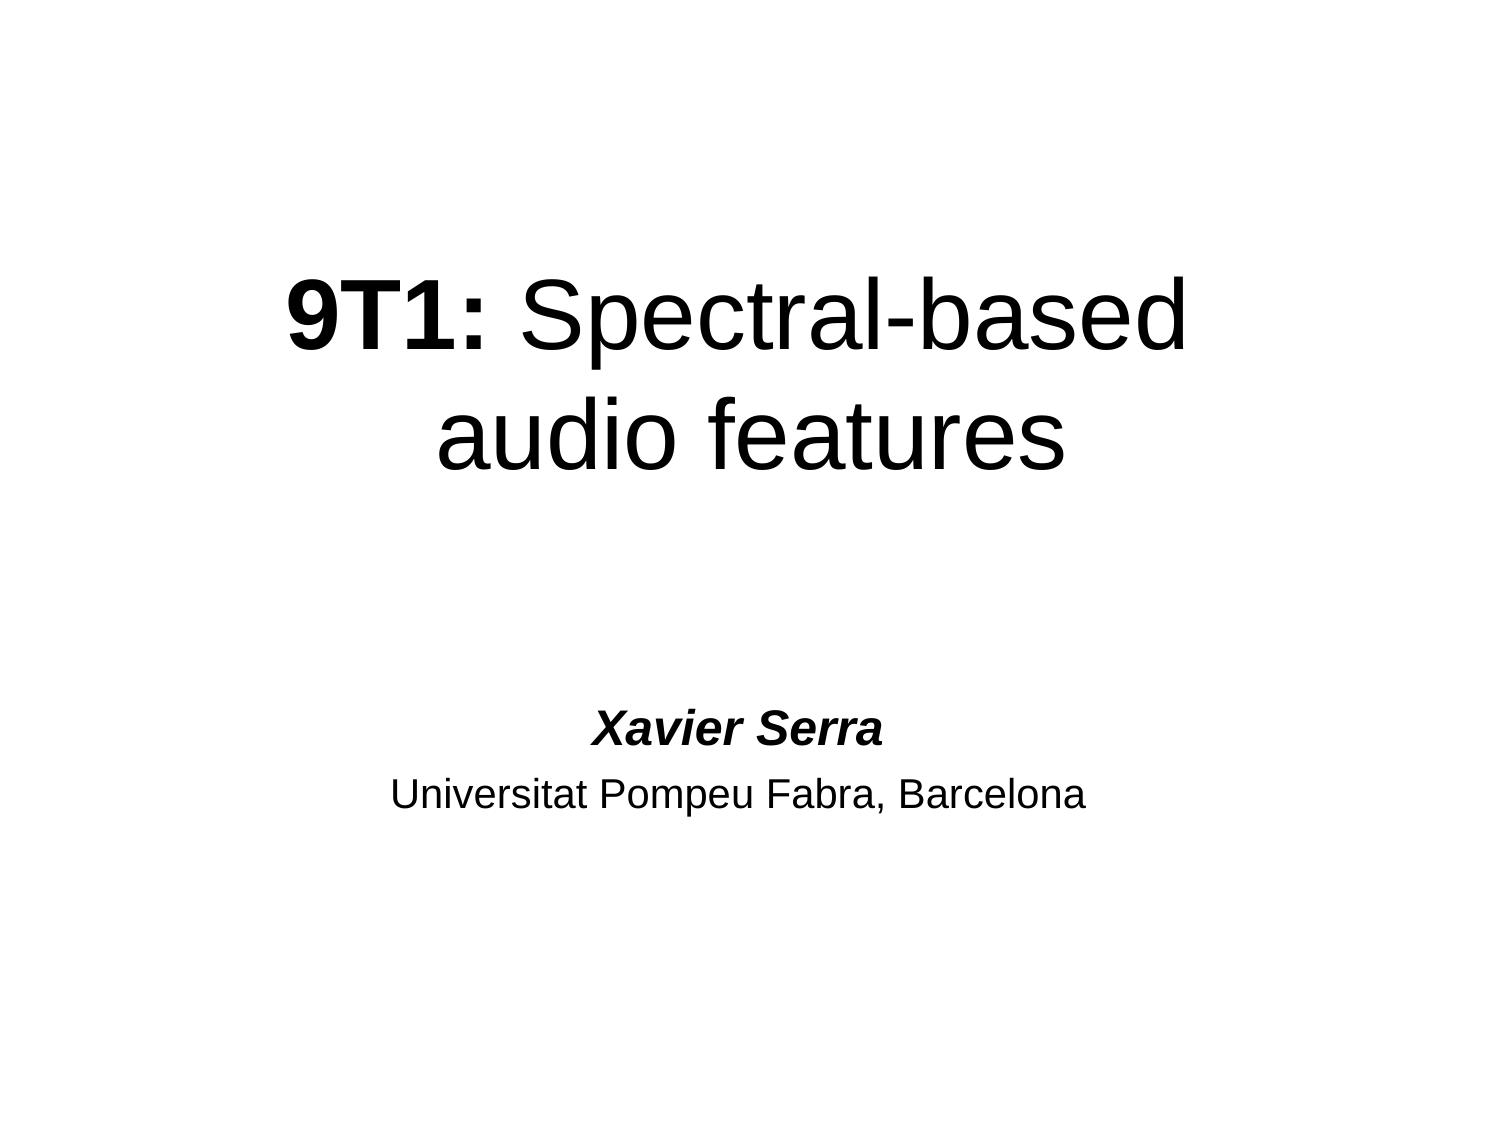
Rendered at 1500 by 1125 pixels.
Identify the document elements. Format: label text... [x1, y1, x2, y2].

title 9T1: Spectral-based audio features [67, 94, 1399, 646]
text_box Xavier Serra Universitat Pompeu Fabra, Barcelona [235, 692, 1241, 931]
